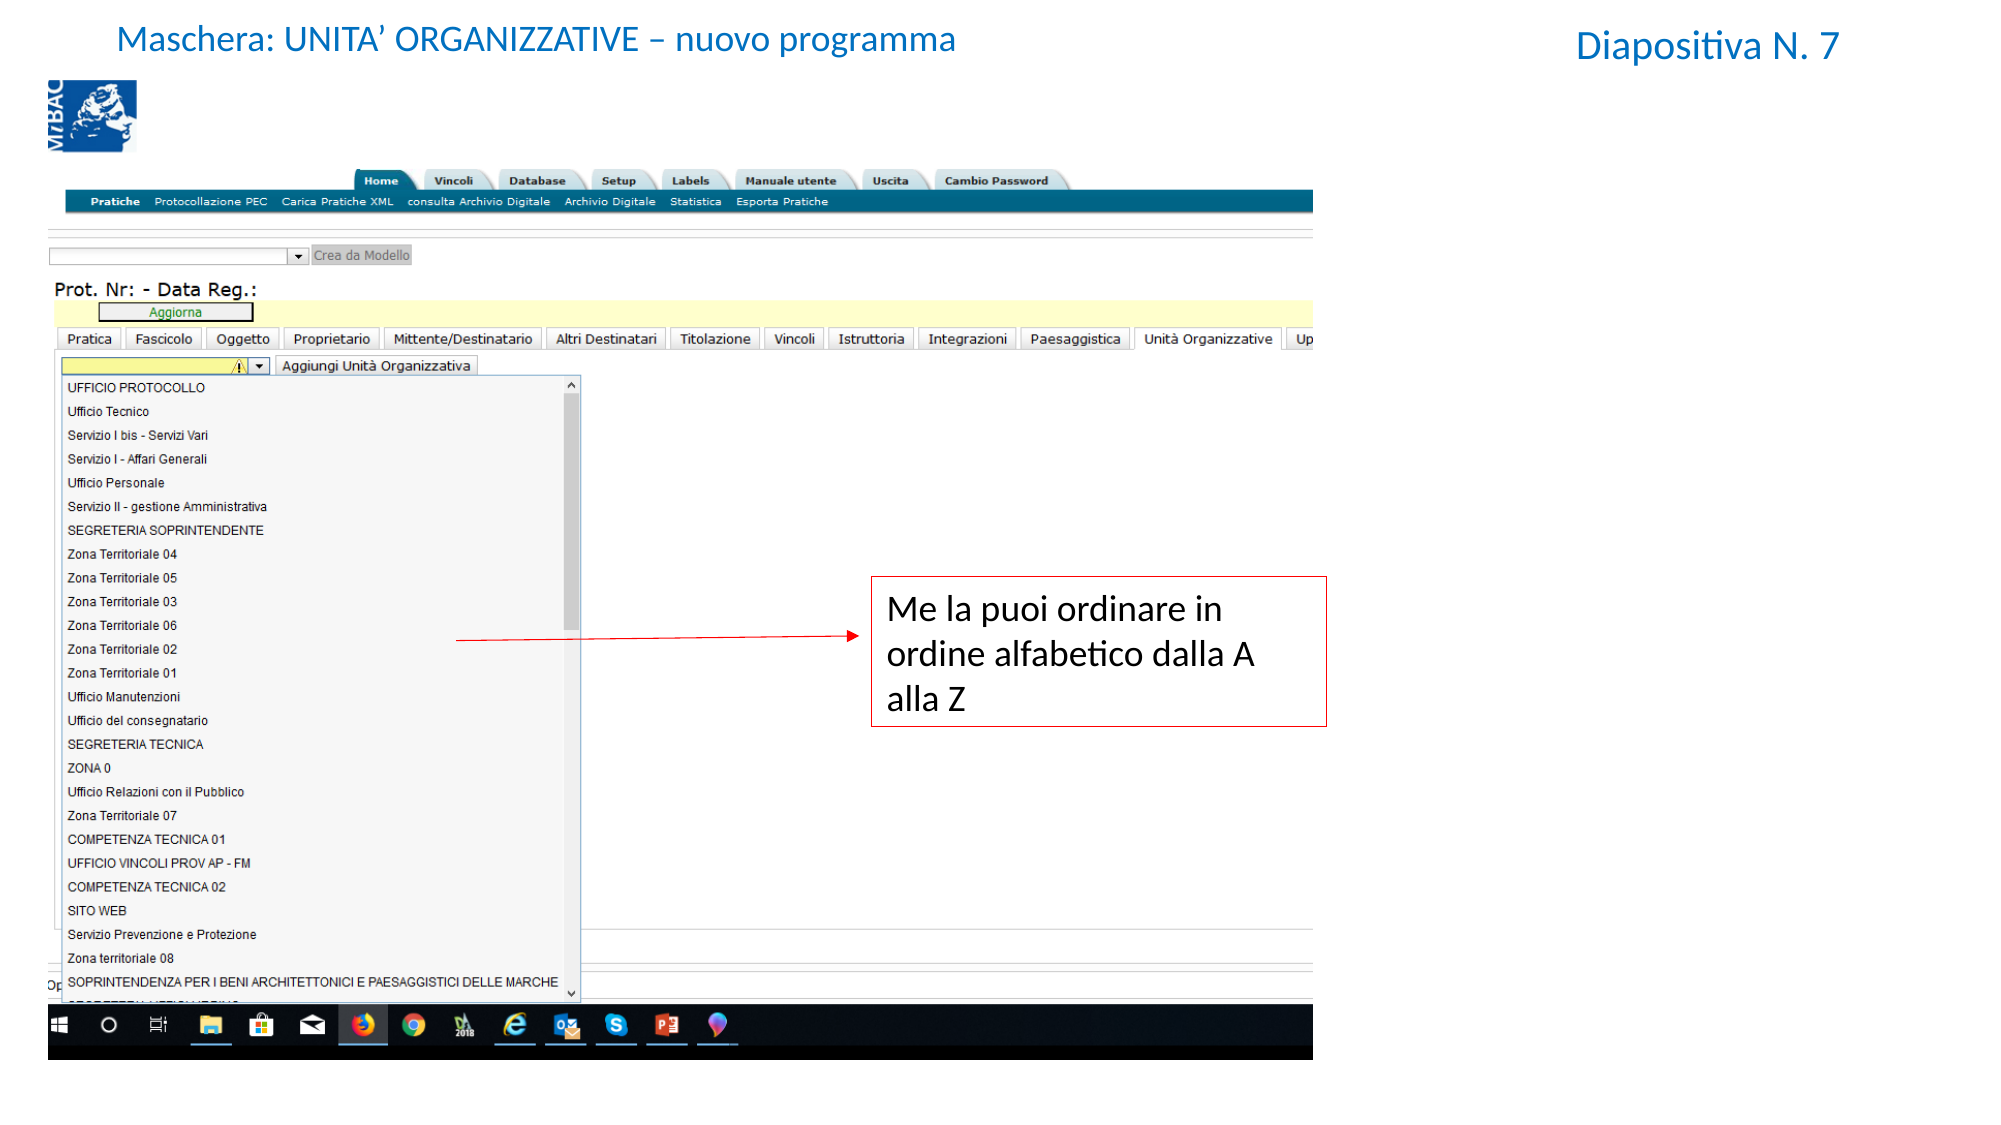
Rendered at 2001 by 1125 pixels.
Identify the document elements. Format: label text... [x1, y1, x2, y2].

picture [640, 198, 655, 205]
picture [100, 199, 115, 205]
picture [534, 198, 542, 205]
picture [683, 199, 691, 205]
text_box Diapositiva N. 7 [1476, 10, 1856, 76]
picture [583, 198, 593, 205]
picture [334, 199, 348, 205]
picture [48, 76, 1313, 1060]
picture [626, 199, 636, 207]
picture [514, 199, 531, 207]
text_box Me la puoi ordinare in ordine alfabetico dalla A alla Z [871, 576, 1327, 727]
text_box Maschera: UNITA’ ORGANIZZATIVE – nuovo programma [101, 6, 1160, 67]
picture [796, 199, 810, 205]
picture [379, 199, 390, 205]
picture [698, 199, 711, 205]
picture [439, 198, 446, 204]
picture [195, 198, 202, 204]
picture [127, 198, 139, 205]
picture [378, 180, 398, 184]
picture [762, 199, 770, 205]
